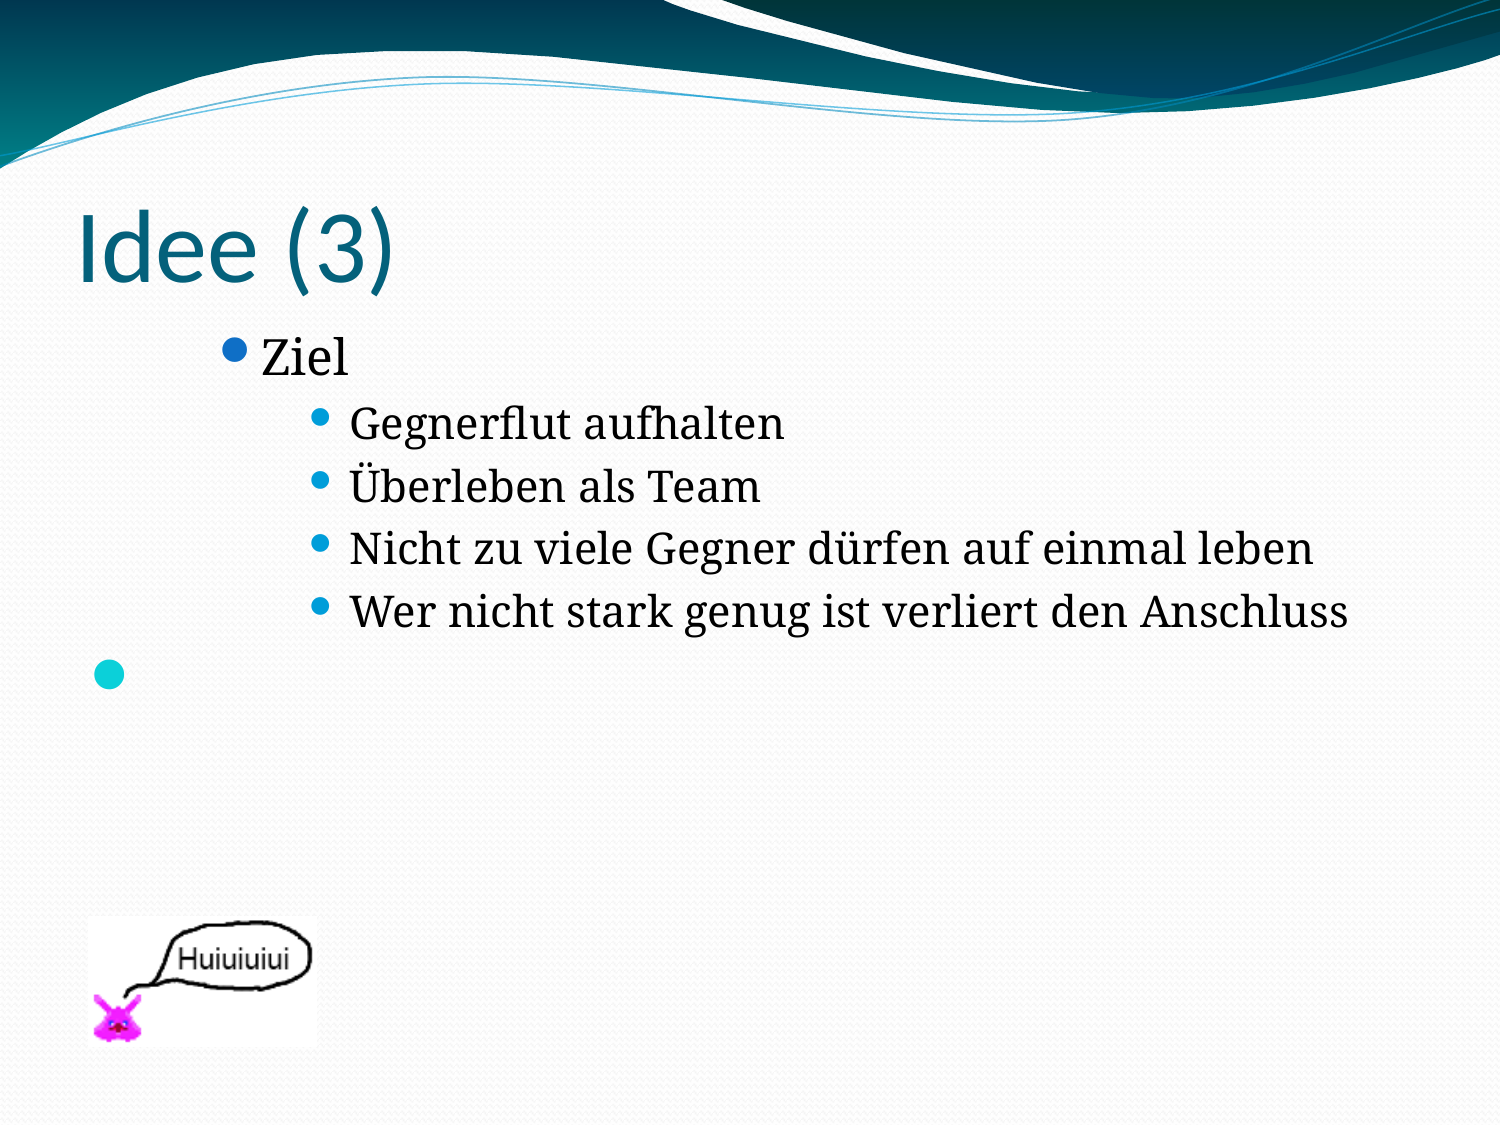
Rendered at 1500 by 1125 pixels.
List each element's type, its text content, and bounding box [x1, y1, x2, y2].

picture [88, 916, 317, 1047]
list Ziel Gegnerflut aufhalten Überleben als Team Nicht zu viele Gegner dürfen auf einmal leben Wer nicht stark genug ist verliert den Anschluss [75, 317, 1426, 1038]
title Idee (3) [75, 115, 1426, 304]
